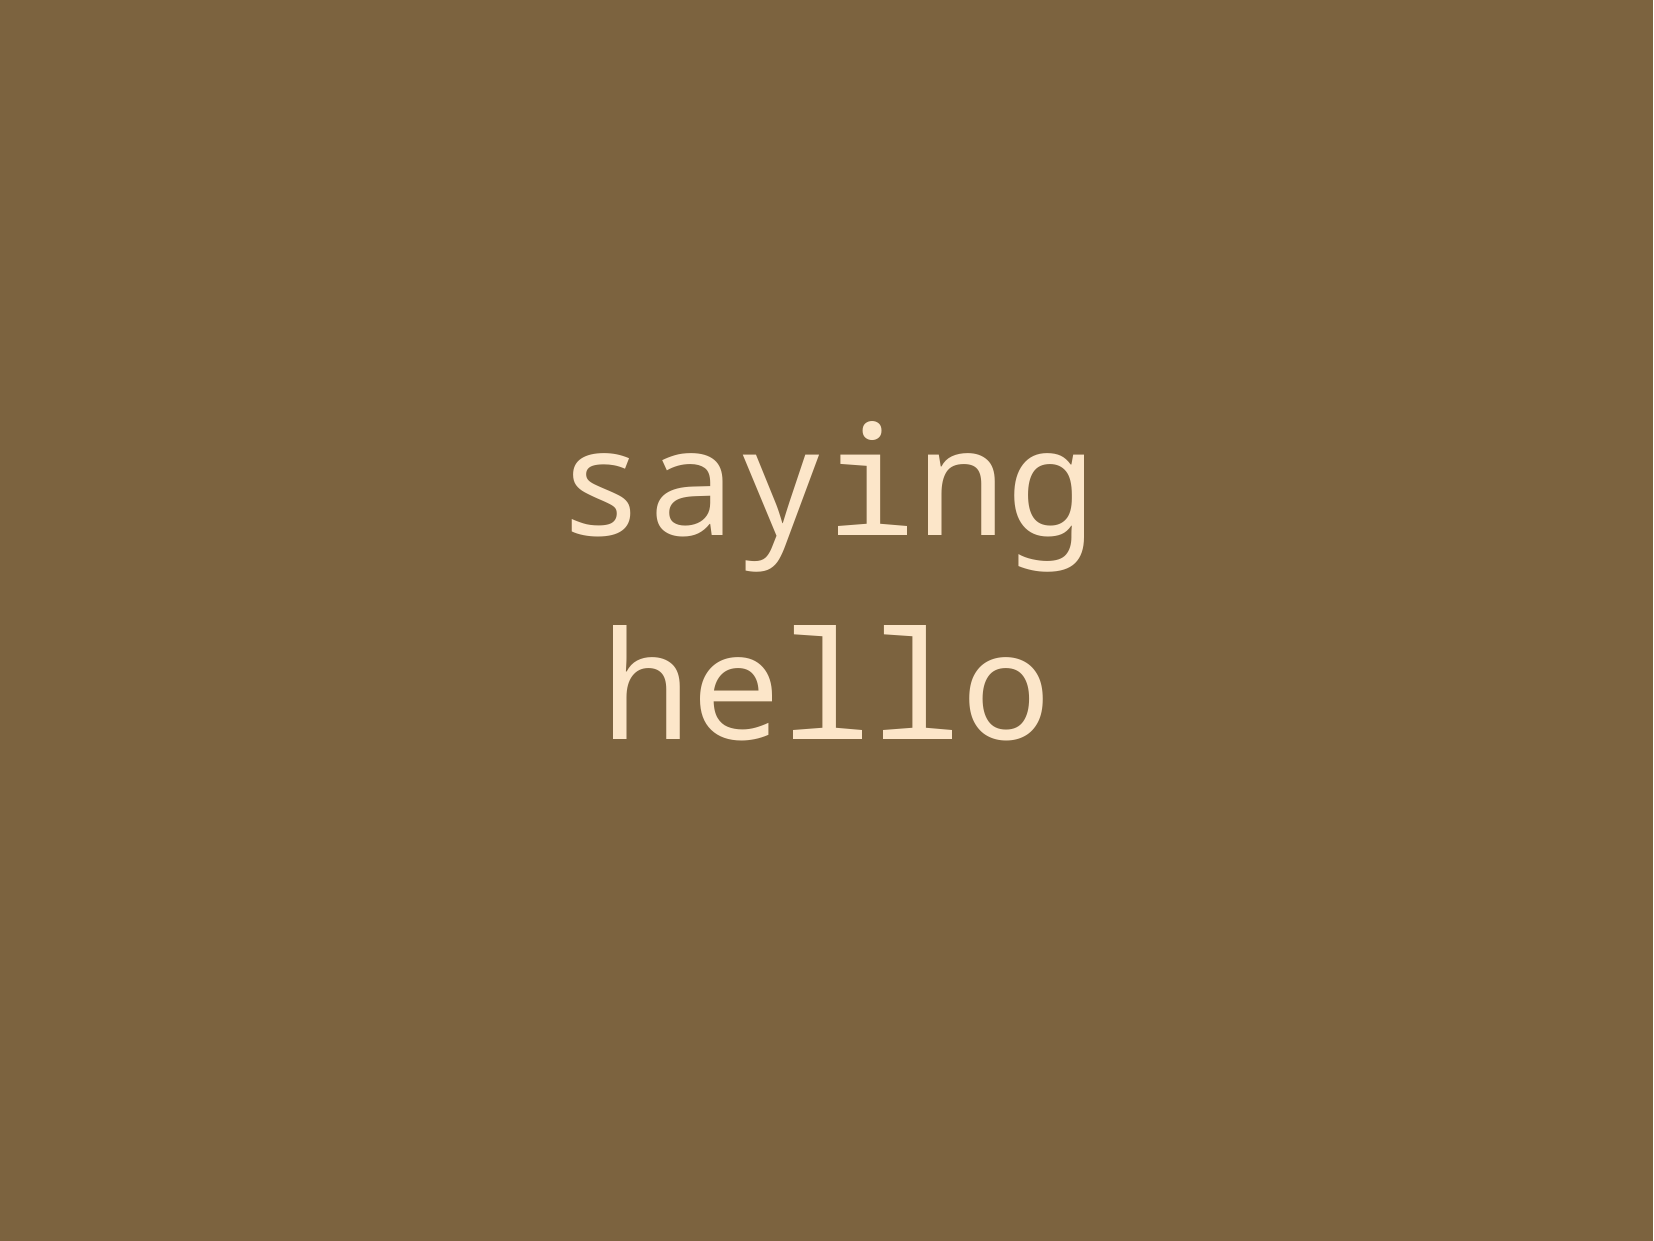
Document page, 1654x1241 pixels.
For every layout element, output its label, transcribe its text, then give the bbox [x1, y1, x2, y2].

subtitle saying hello [82, 49, 1571, 1109]
